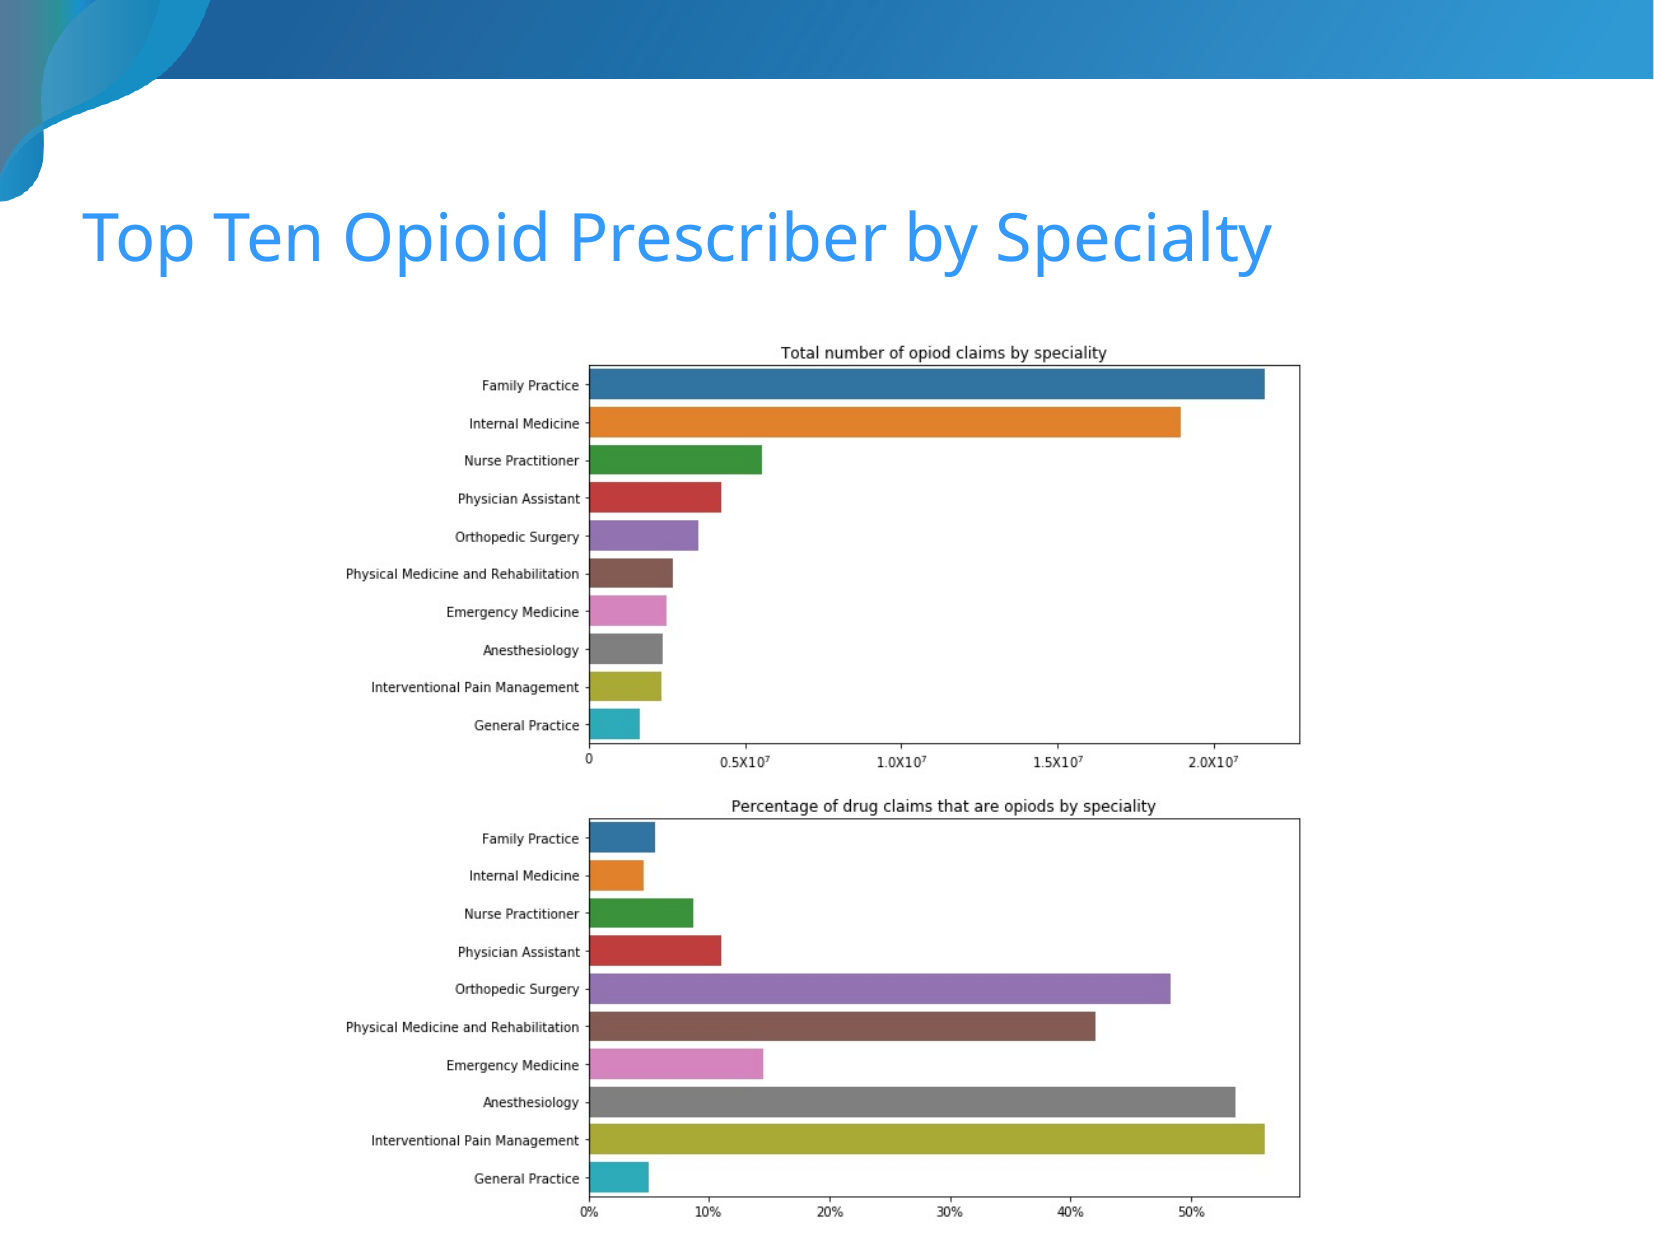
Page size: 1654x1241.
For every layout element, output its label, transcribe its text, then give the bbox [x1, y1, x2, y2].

title Top Ten Opioid Prescriber by Specialty [82, 132, 1571, 340]
picture [0, 0, 1654, 1241]
